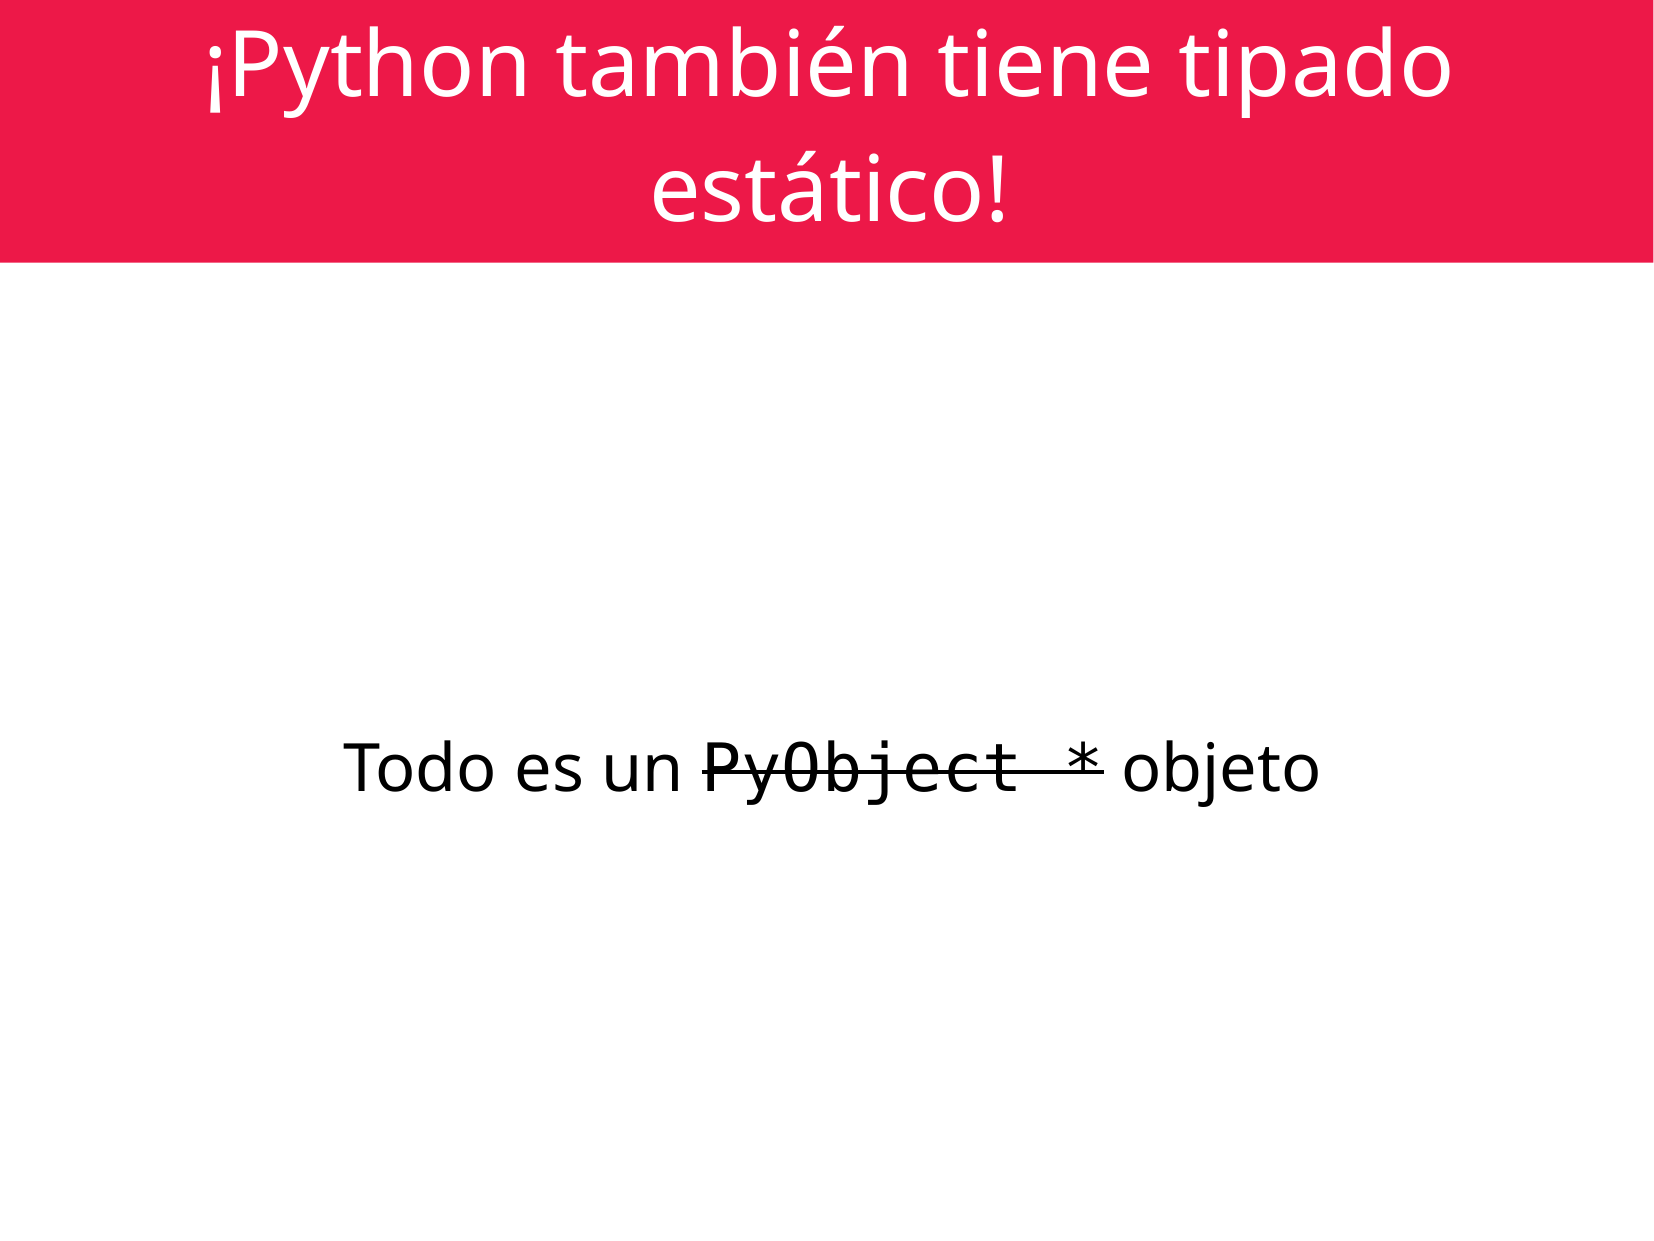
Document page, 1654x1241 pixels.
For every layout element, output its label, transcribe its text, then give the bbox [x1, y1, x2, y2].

title ¡Python también tiene tipado estático! [47, 27, 1613, 220]
subtitle Todo es un PyObject * objeto [53, 297, 1613, 1233]
